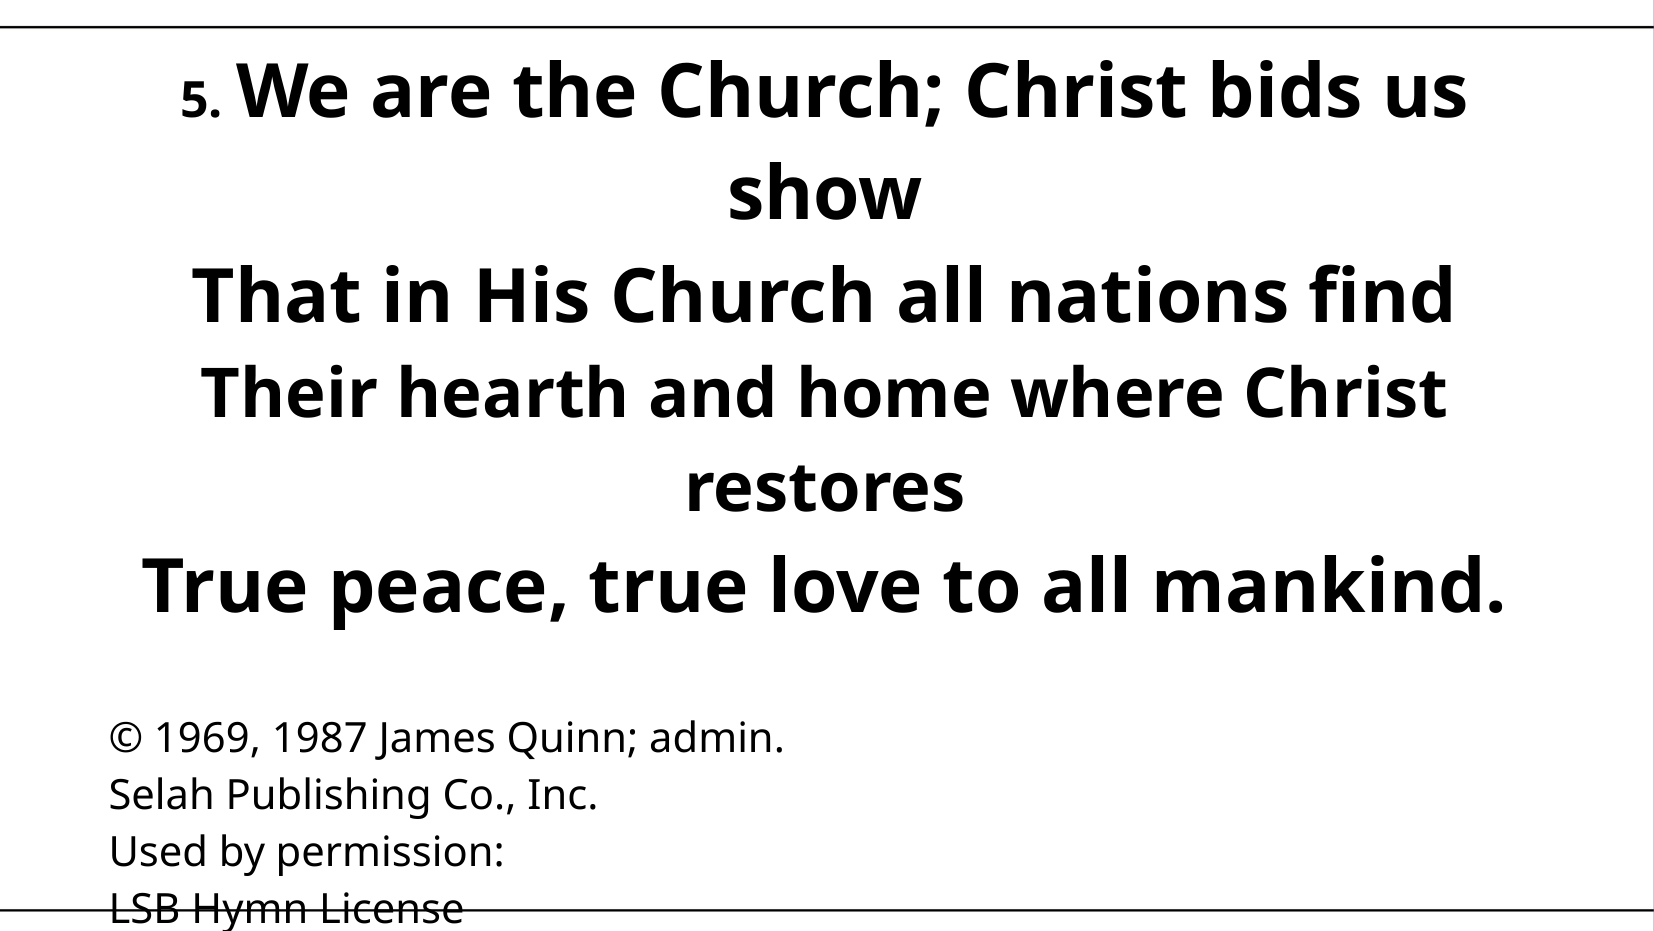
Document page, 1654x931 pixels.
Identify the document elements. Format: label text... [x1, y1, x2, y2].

text_box 5. We are the Church; Christ bids us show That in His Church all nations find Their hearth and home where Christ restores True peace, true love to all mankind. © 1969, 1987 James Quinn; admin. Selah Publishing Co., Inc. Used by permission: LSB Hymn License .NET, no. 100011038. [75, 30, 1576, 841]
picture [0, 0, 1654, 931]
